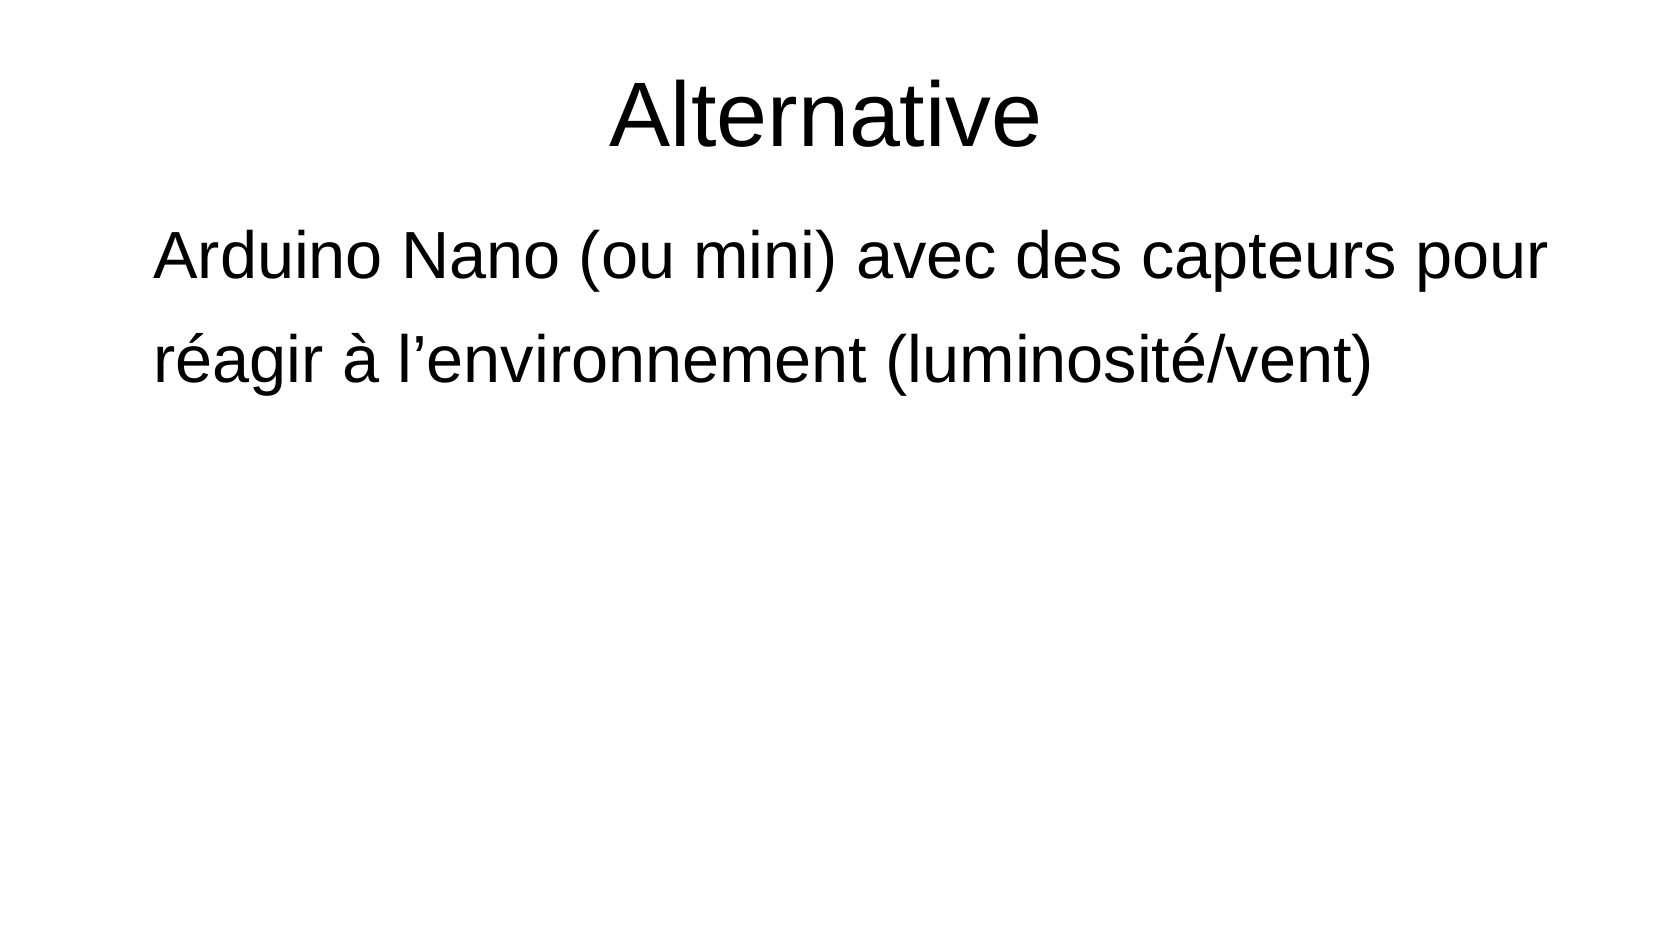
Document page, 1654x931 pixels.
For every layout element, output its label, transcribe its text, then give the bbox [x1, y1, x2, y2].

title Alternative [82, 37, 1571, 193]
list Arduino Nano (ou mini) avec des capteurs pour réagir à l’environnement (luminosité/vent) [82, 217, 1571, 758]
